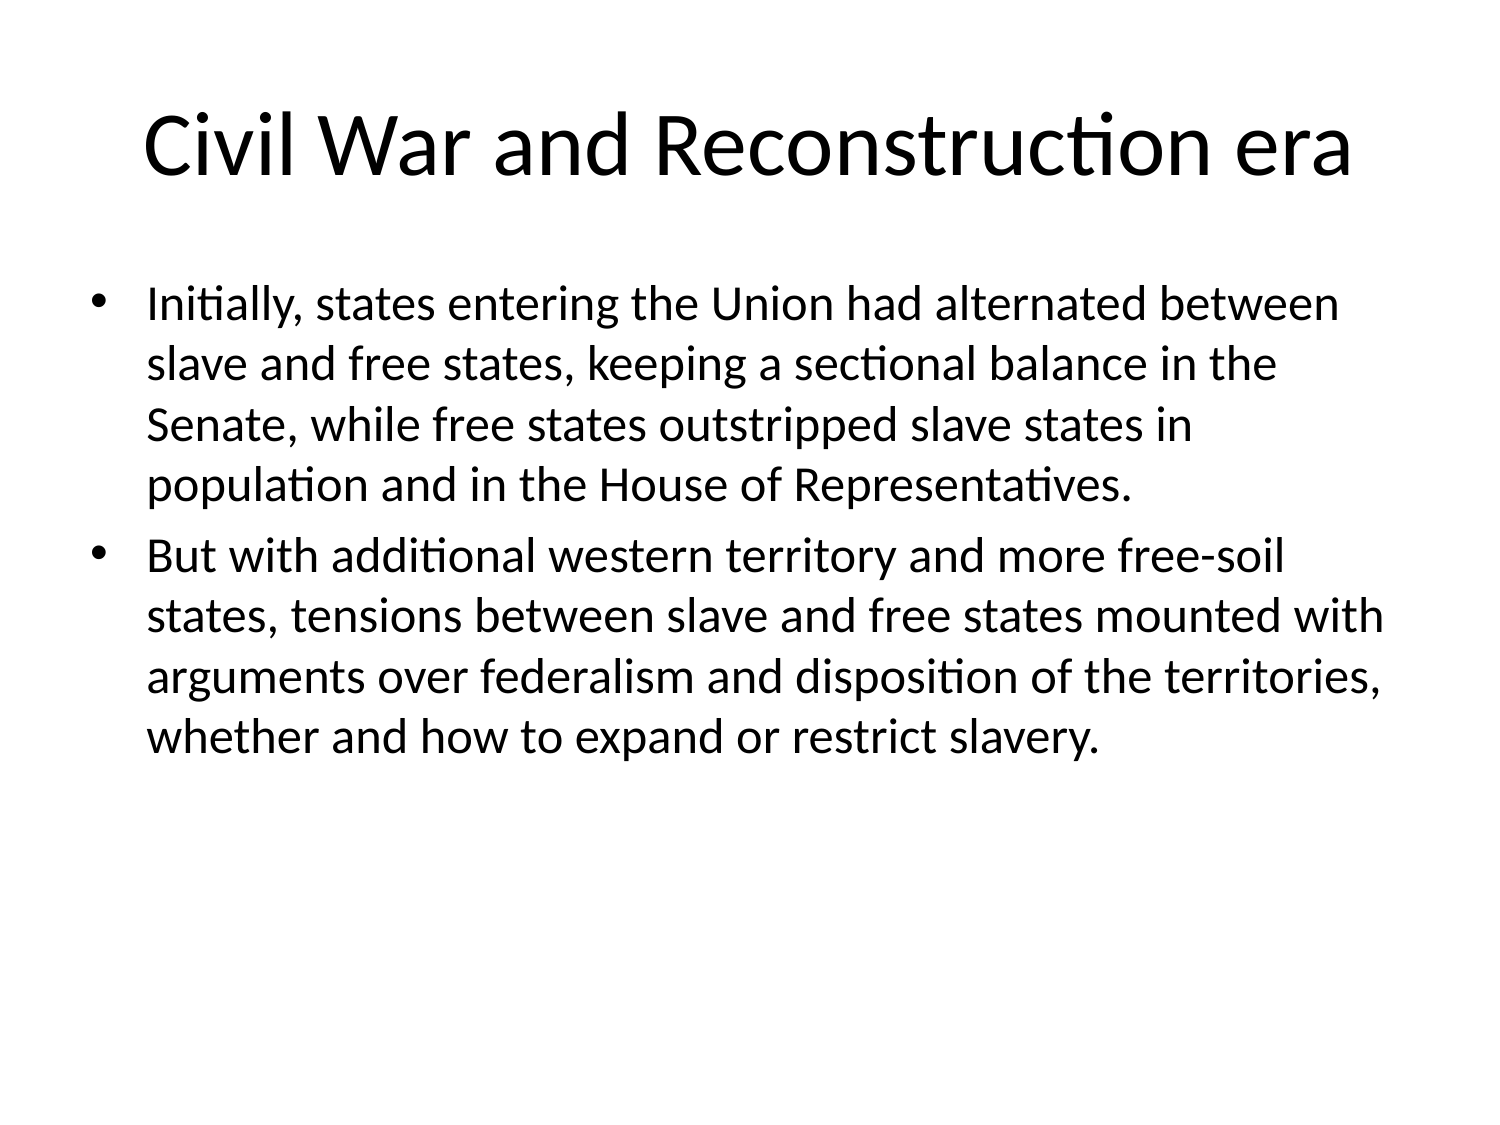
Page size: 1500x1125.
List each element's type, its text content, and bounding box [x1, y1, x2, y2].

list Initially, states entering the Union had alternated between slave and free states, keeping a sectional balance in the Senate, while free states outstripped slave states in population and in the House of Representatives. But with additional western territory and more free-soil states, tensions between slave and free states mounted with arguments over federalism and disposition of the territories, whether and how to expand or restrict slavery. [75, 262, 1425, 1005]
title Civil War and Reconstruction era [75, 45, 1425, 233]
